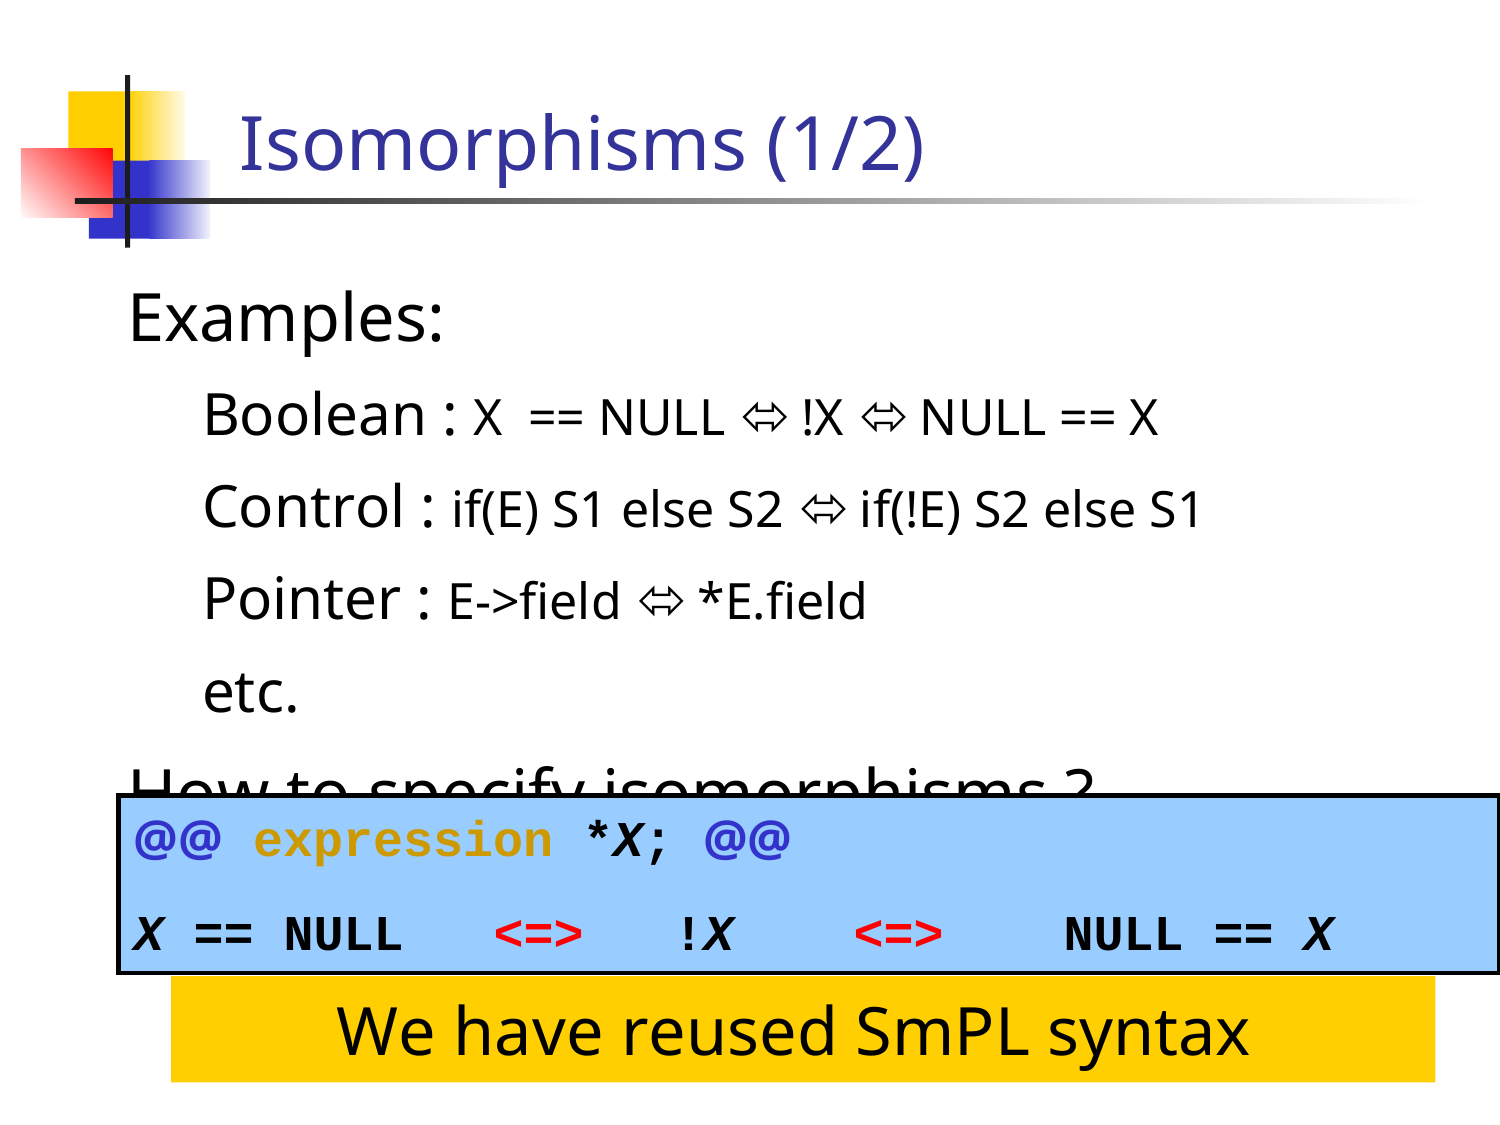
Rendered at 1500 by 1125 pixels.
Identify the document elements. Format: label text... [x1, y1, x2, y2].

title Isomorphisms (1/2) [224, 12, 1500, 200]
text_box We have reused SmPL syntax [171, 976, 1436, 1083]
text_box @@ expression *X; @@ X == NULL <=> !X <=> NULL == X [118, 795, 1500, 974]
list Examples: Boolean : X == NULL  !X  NULL == X Control : if(E) S1 else S2  if(!E) S2 else S1 Pointer : E->field  *E.field etc. How to specify isomorphisms ? [112, 262, 1463, 1026]
